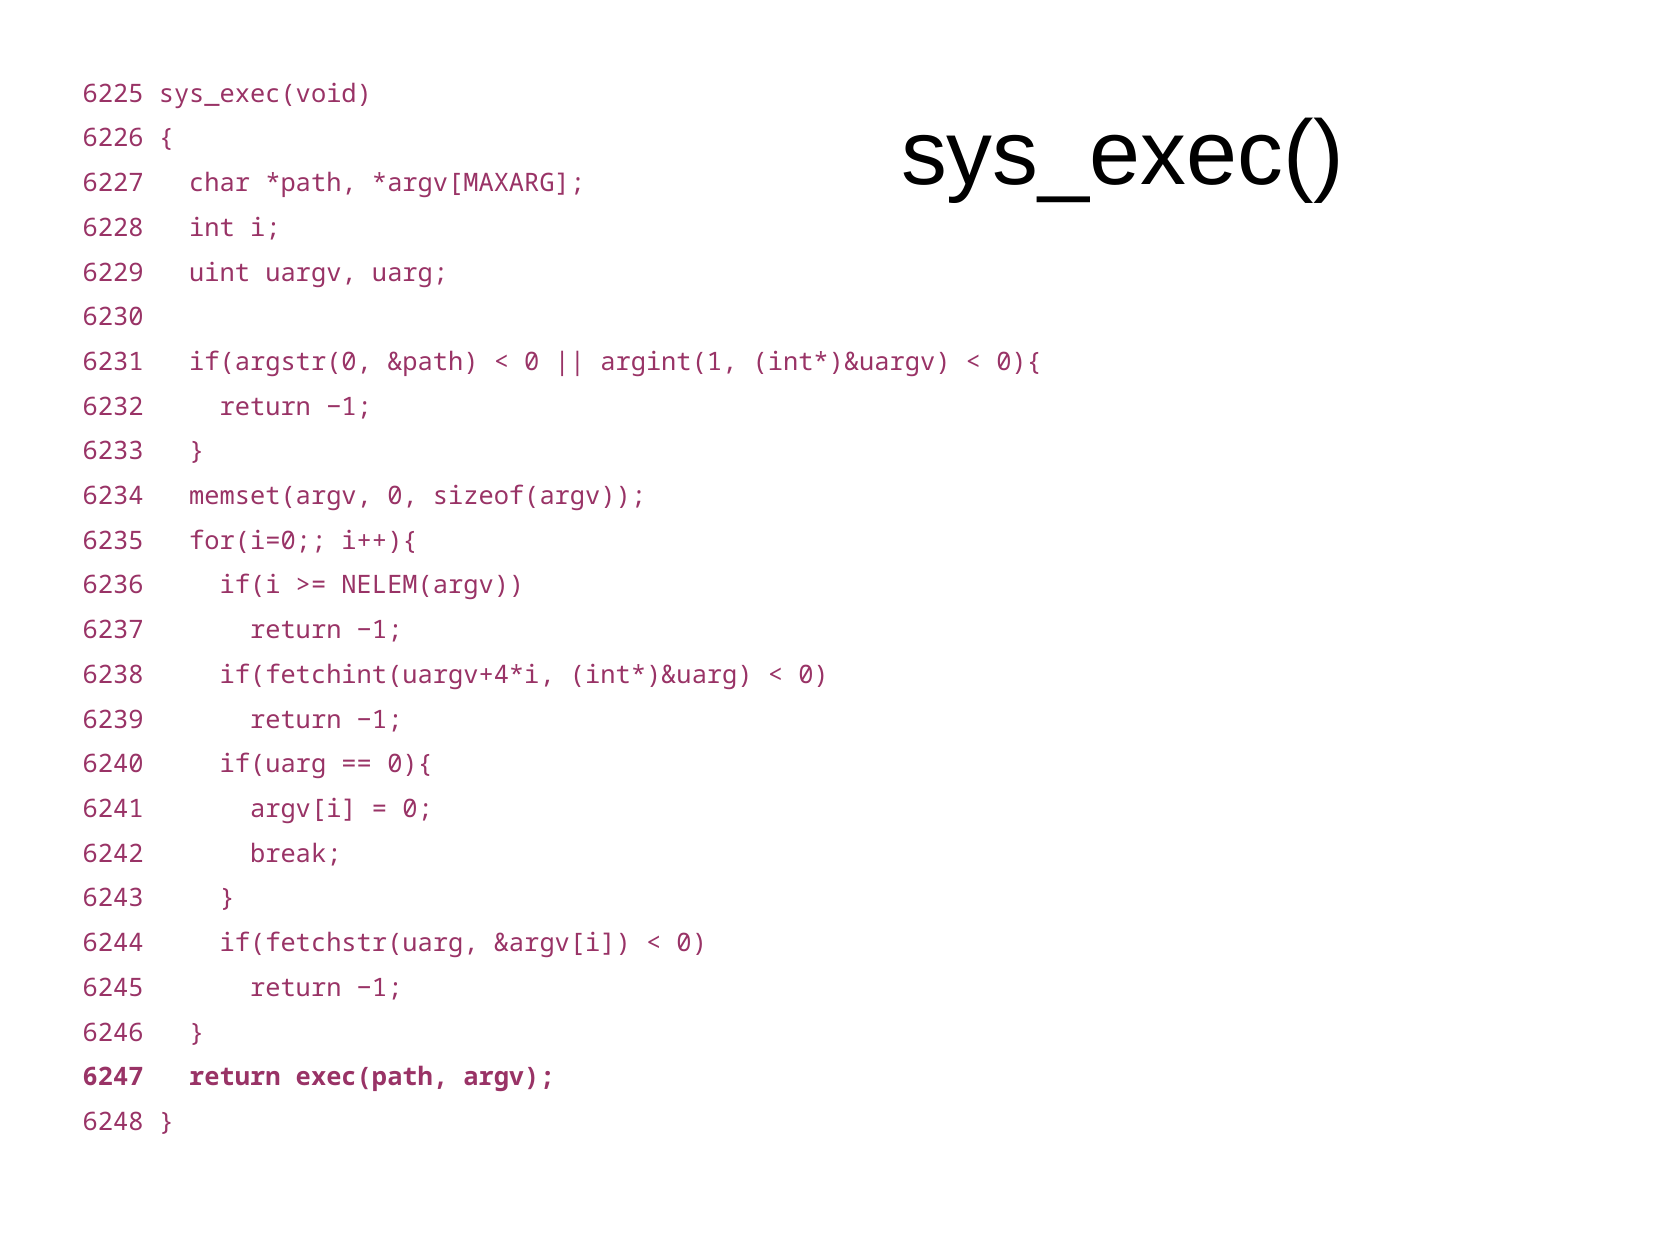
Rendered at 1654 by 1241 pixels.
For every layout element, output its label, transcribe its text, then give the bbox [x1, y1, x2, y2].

list 6225 sys_exec(void) 6226 { 6227 char *path, *argv[MAXARG]; 6228 int i; 6229 uint uargv, uarg; 6230 6231 if(argstr(0, &path) < 0 || argint(1, (int*)&uargv) < 0){ 6232 return −1; 6233 } 6234 memset(argv, 0, sizeof(argv)); 6235 for(i=0;; i++){ 6236 if(i >= NELEM(argv)) 6237 return −1; 6238 if(fetchint(uargv+4*i, (int*)&uarg) < 0) 6239 return −1; 6240 if(uarg == 0){ 6241 argv[i] = 0; 6242 break; 6243 } 6244 if(fetchstr(uarg, &argv[i]) < 0) 6245 return −1; 6246 } 6247 return exec(path, argv); 6248 } [82, 75, 1571, 1163]
title sys_exec() [675, 49, 1571, 257]
